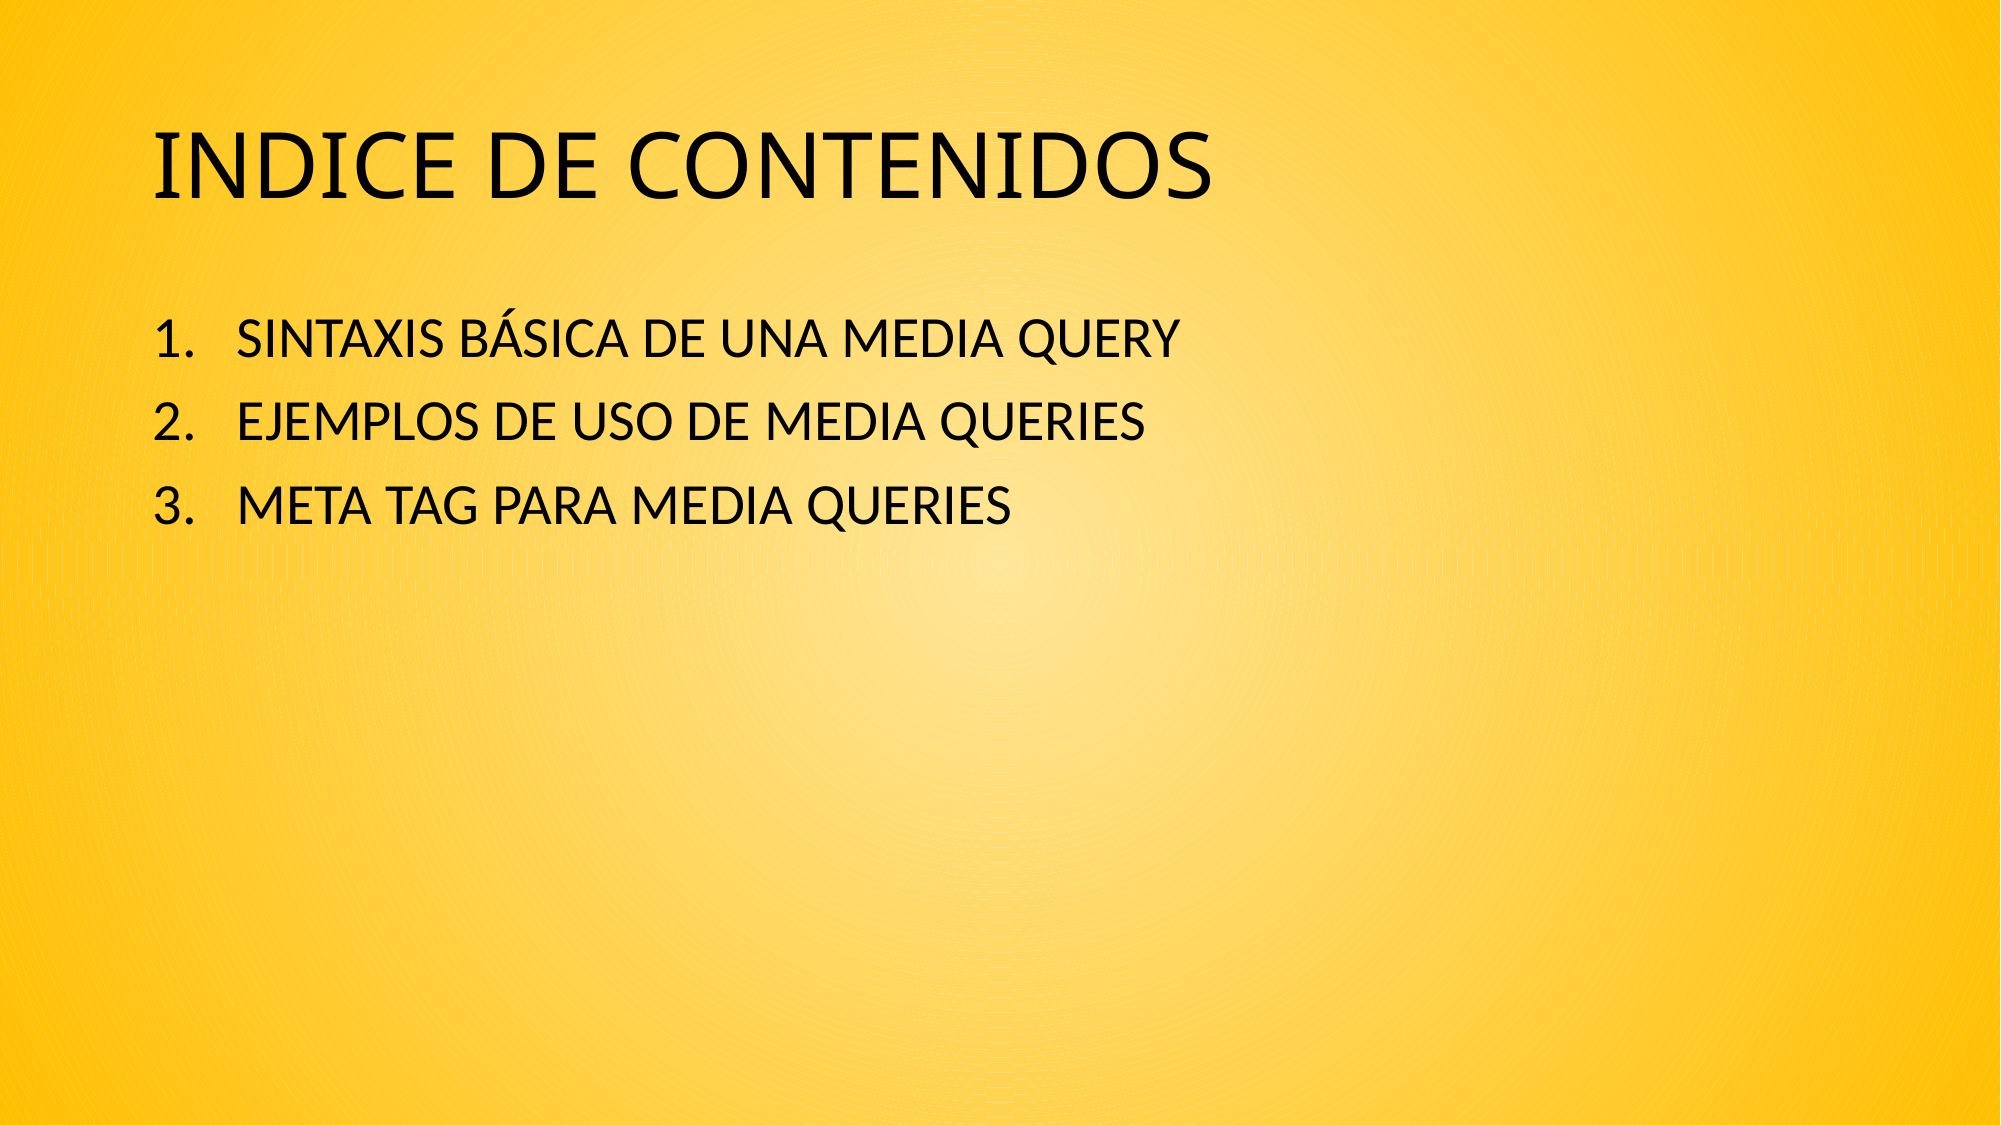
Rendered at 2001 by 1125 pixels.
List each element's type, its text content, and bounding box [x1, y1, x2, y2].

title INDICE DE CONTENIDOS [137, 59, 1863, 278]
list SINTAXIS BÁSICA DE UNA MEDIA QUERY EJEMPLOS DE USO DE MEDIA QUERIES META TAG PARA MEDIA QUERIES [137, 299, 1863, 1014]
